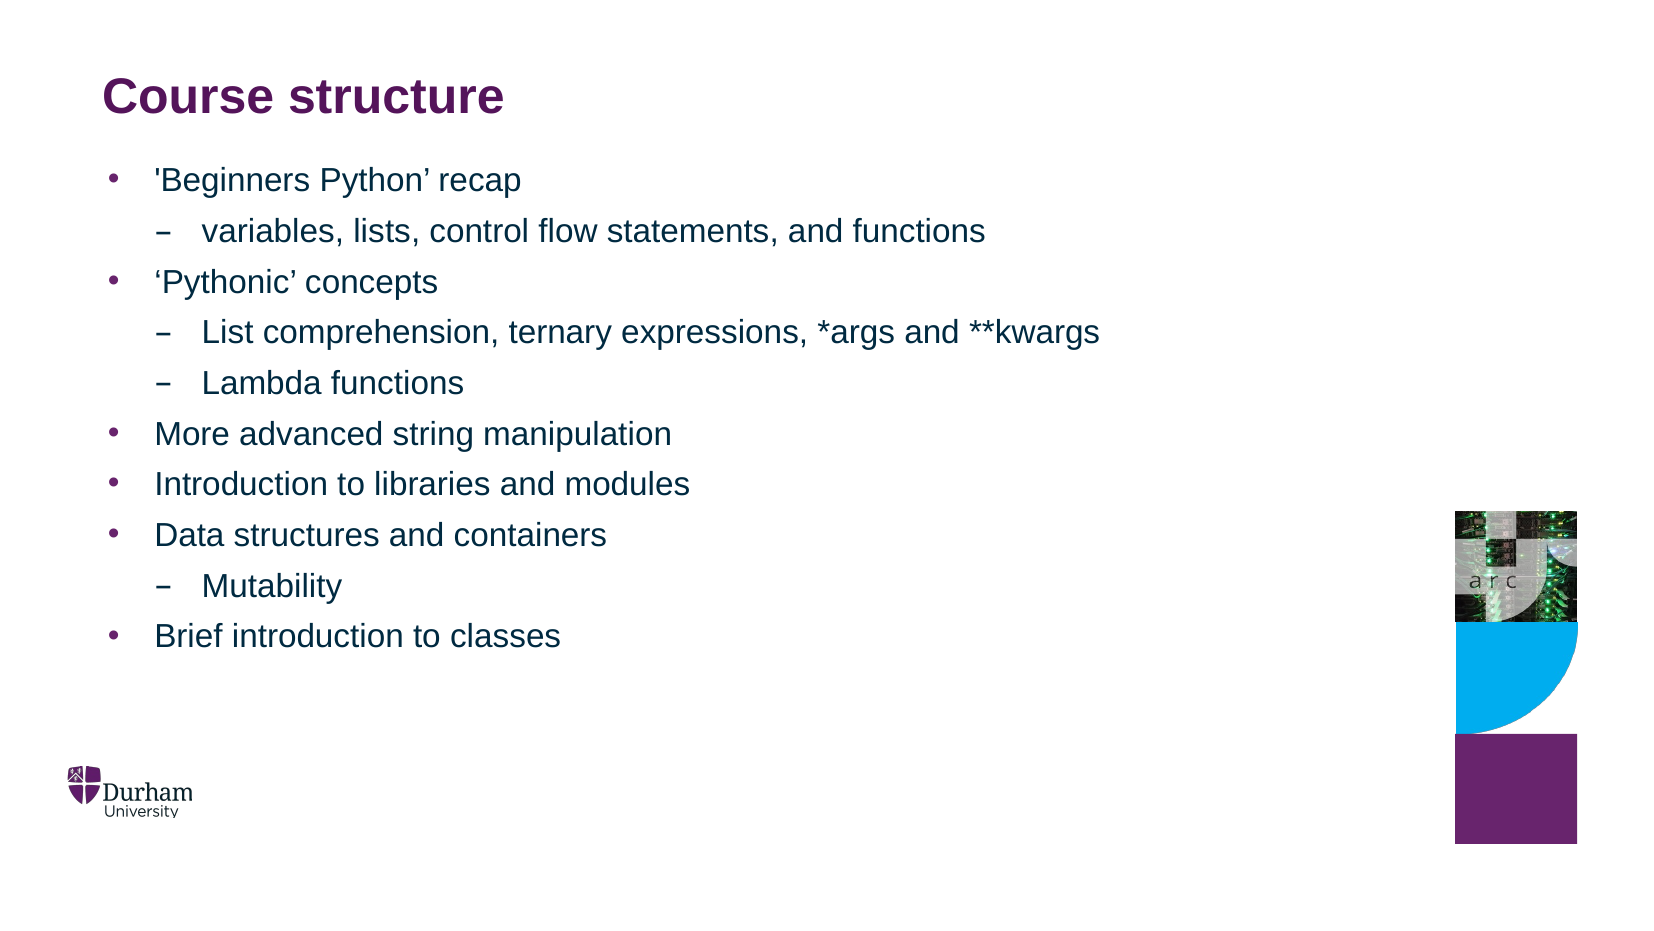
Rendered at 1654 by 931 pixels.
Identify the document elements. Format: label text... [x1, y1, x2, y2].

picture [1482, 637, 1578, 733]
picture [1455, 511, 1577, 621]
text_box 'Beginners Python’ recap variables, lists, control flow statements, and functions ‘Pythonic’ concepts List comprehension, ternary expressions, *args and **kwargs Lambda functions More advanced string manipulation Introduction to libraries and modules Data structures and containers Mutability Brief introduction to classes [107, 158, 1417, 774]
text_box Course structure [101, 63, 1398, 204]
picture [67, 766, 192, 818]
